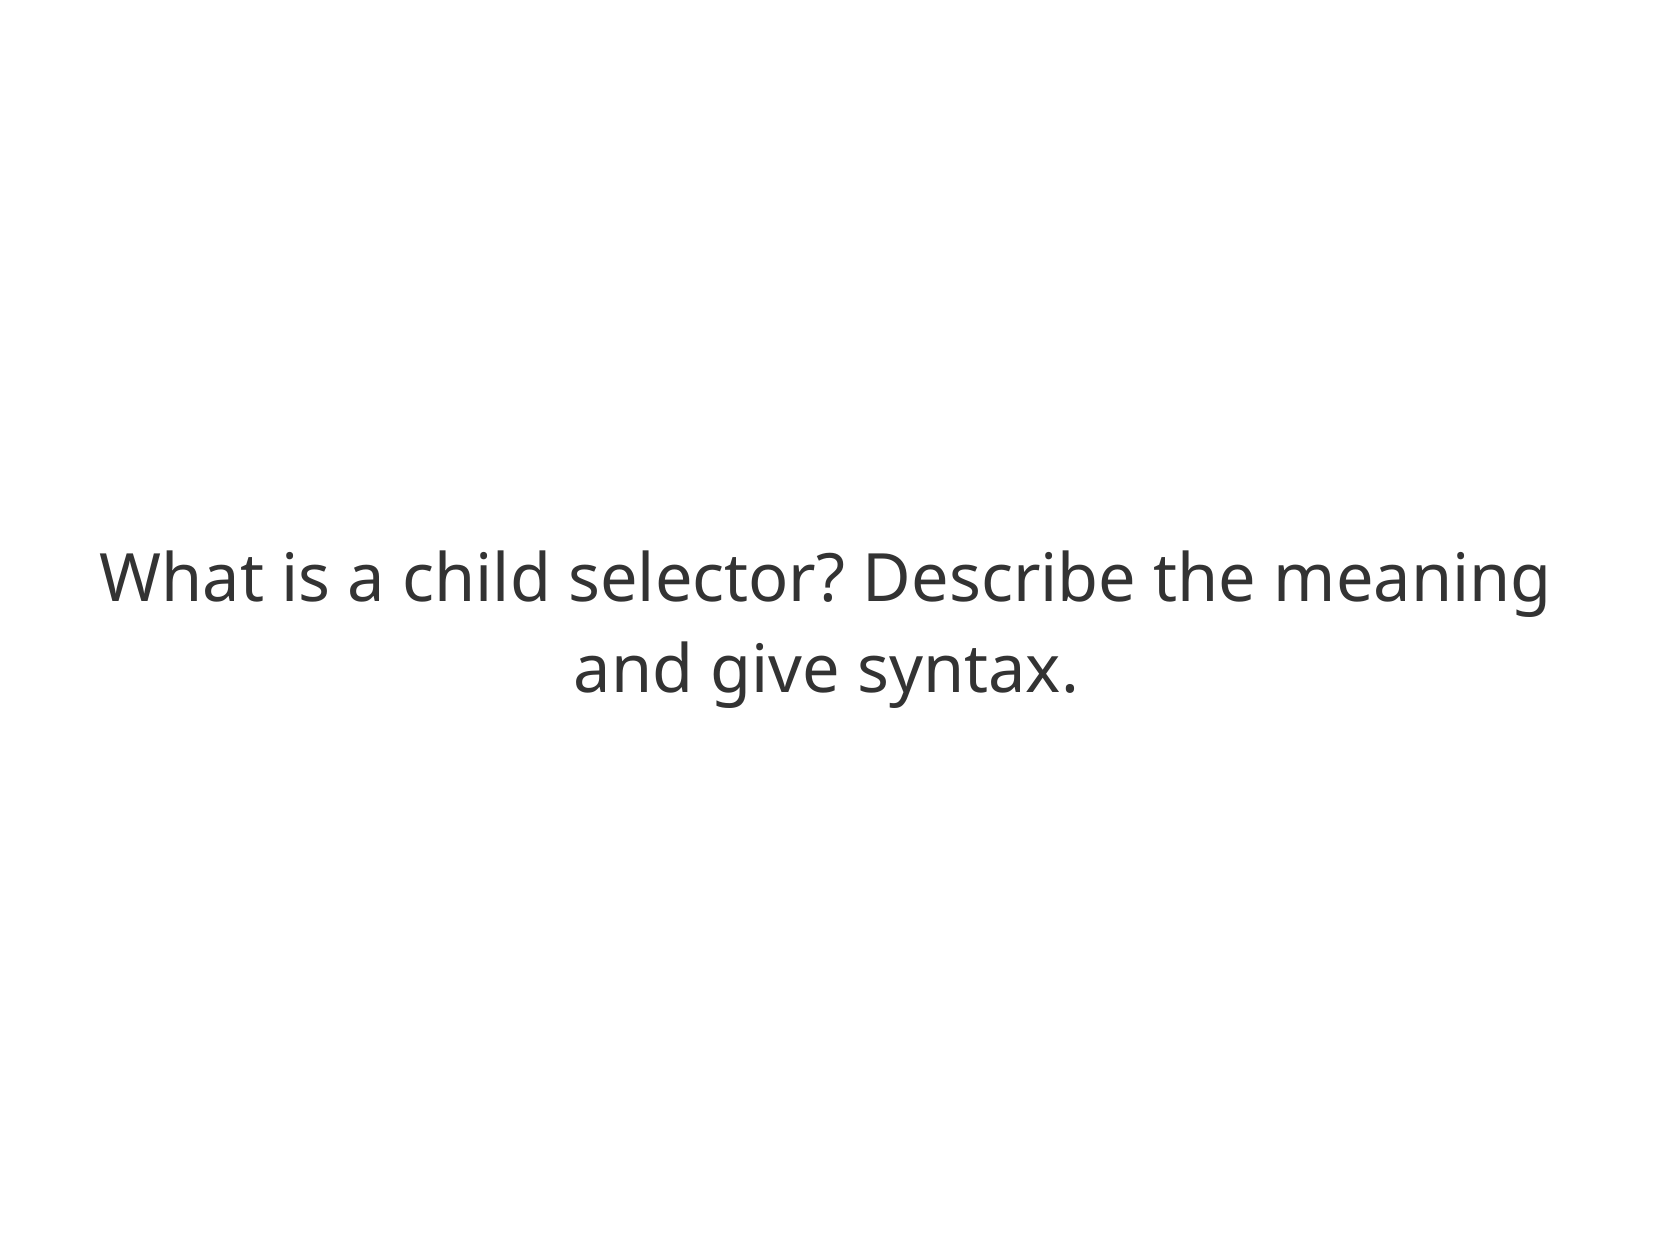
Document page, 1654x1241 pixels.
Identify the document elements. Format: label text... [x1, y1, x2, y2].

subtitle What is a child selector? Describe the meaning and give syntax. [82, 49, 1571, 1193]
